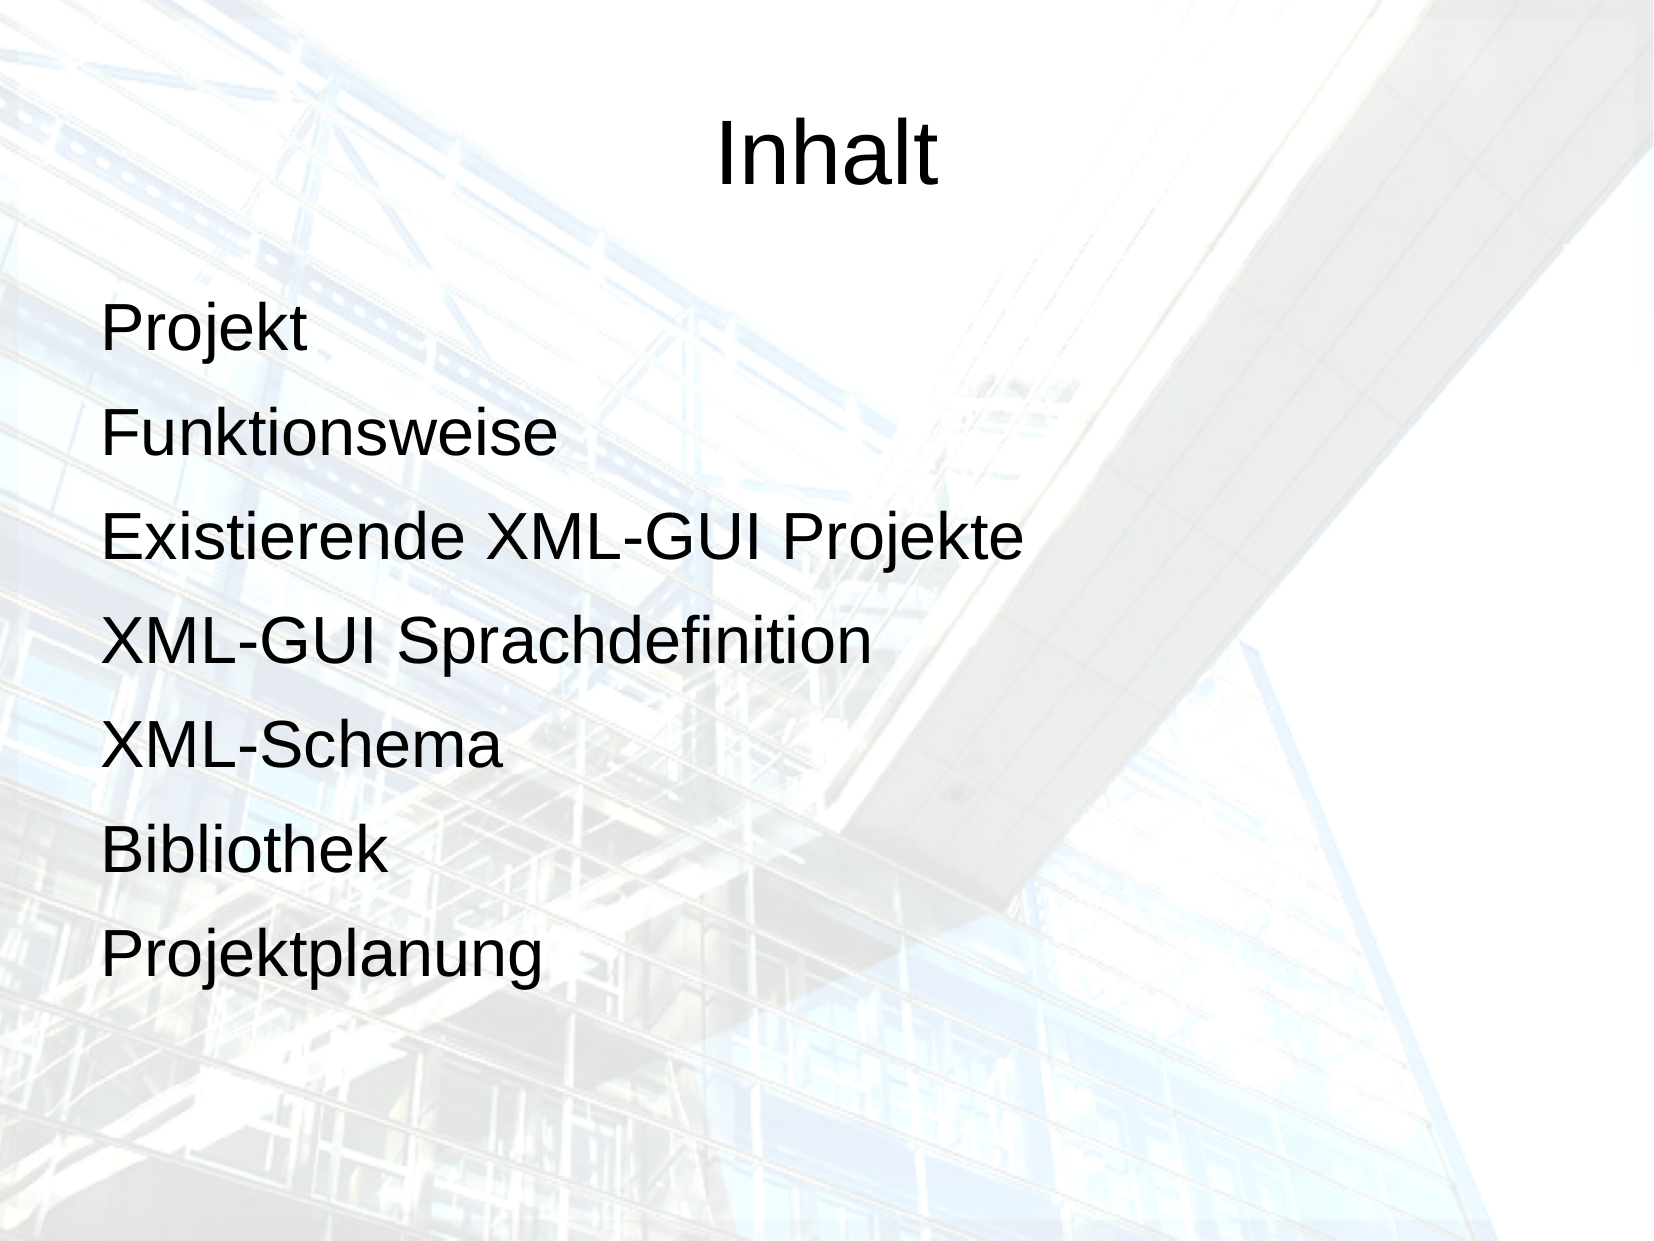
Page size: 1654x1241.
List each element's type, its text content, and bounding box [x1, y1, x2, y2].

title Inhalt [82, 49, 1571, 257]
list Projekt Funktionsweise Existierende XML-GUI Projekte XML-GUI Sprachdefinition XML-Schema Bibliothek Projektplanung [82, 290, 1571, 1094]
picture [0, 0, 1654, 1241]
